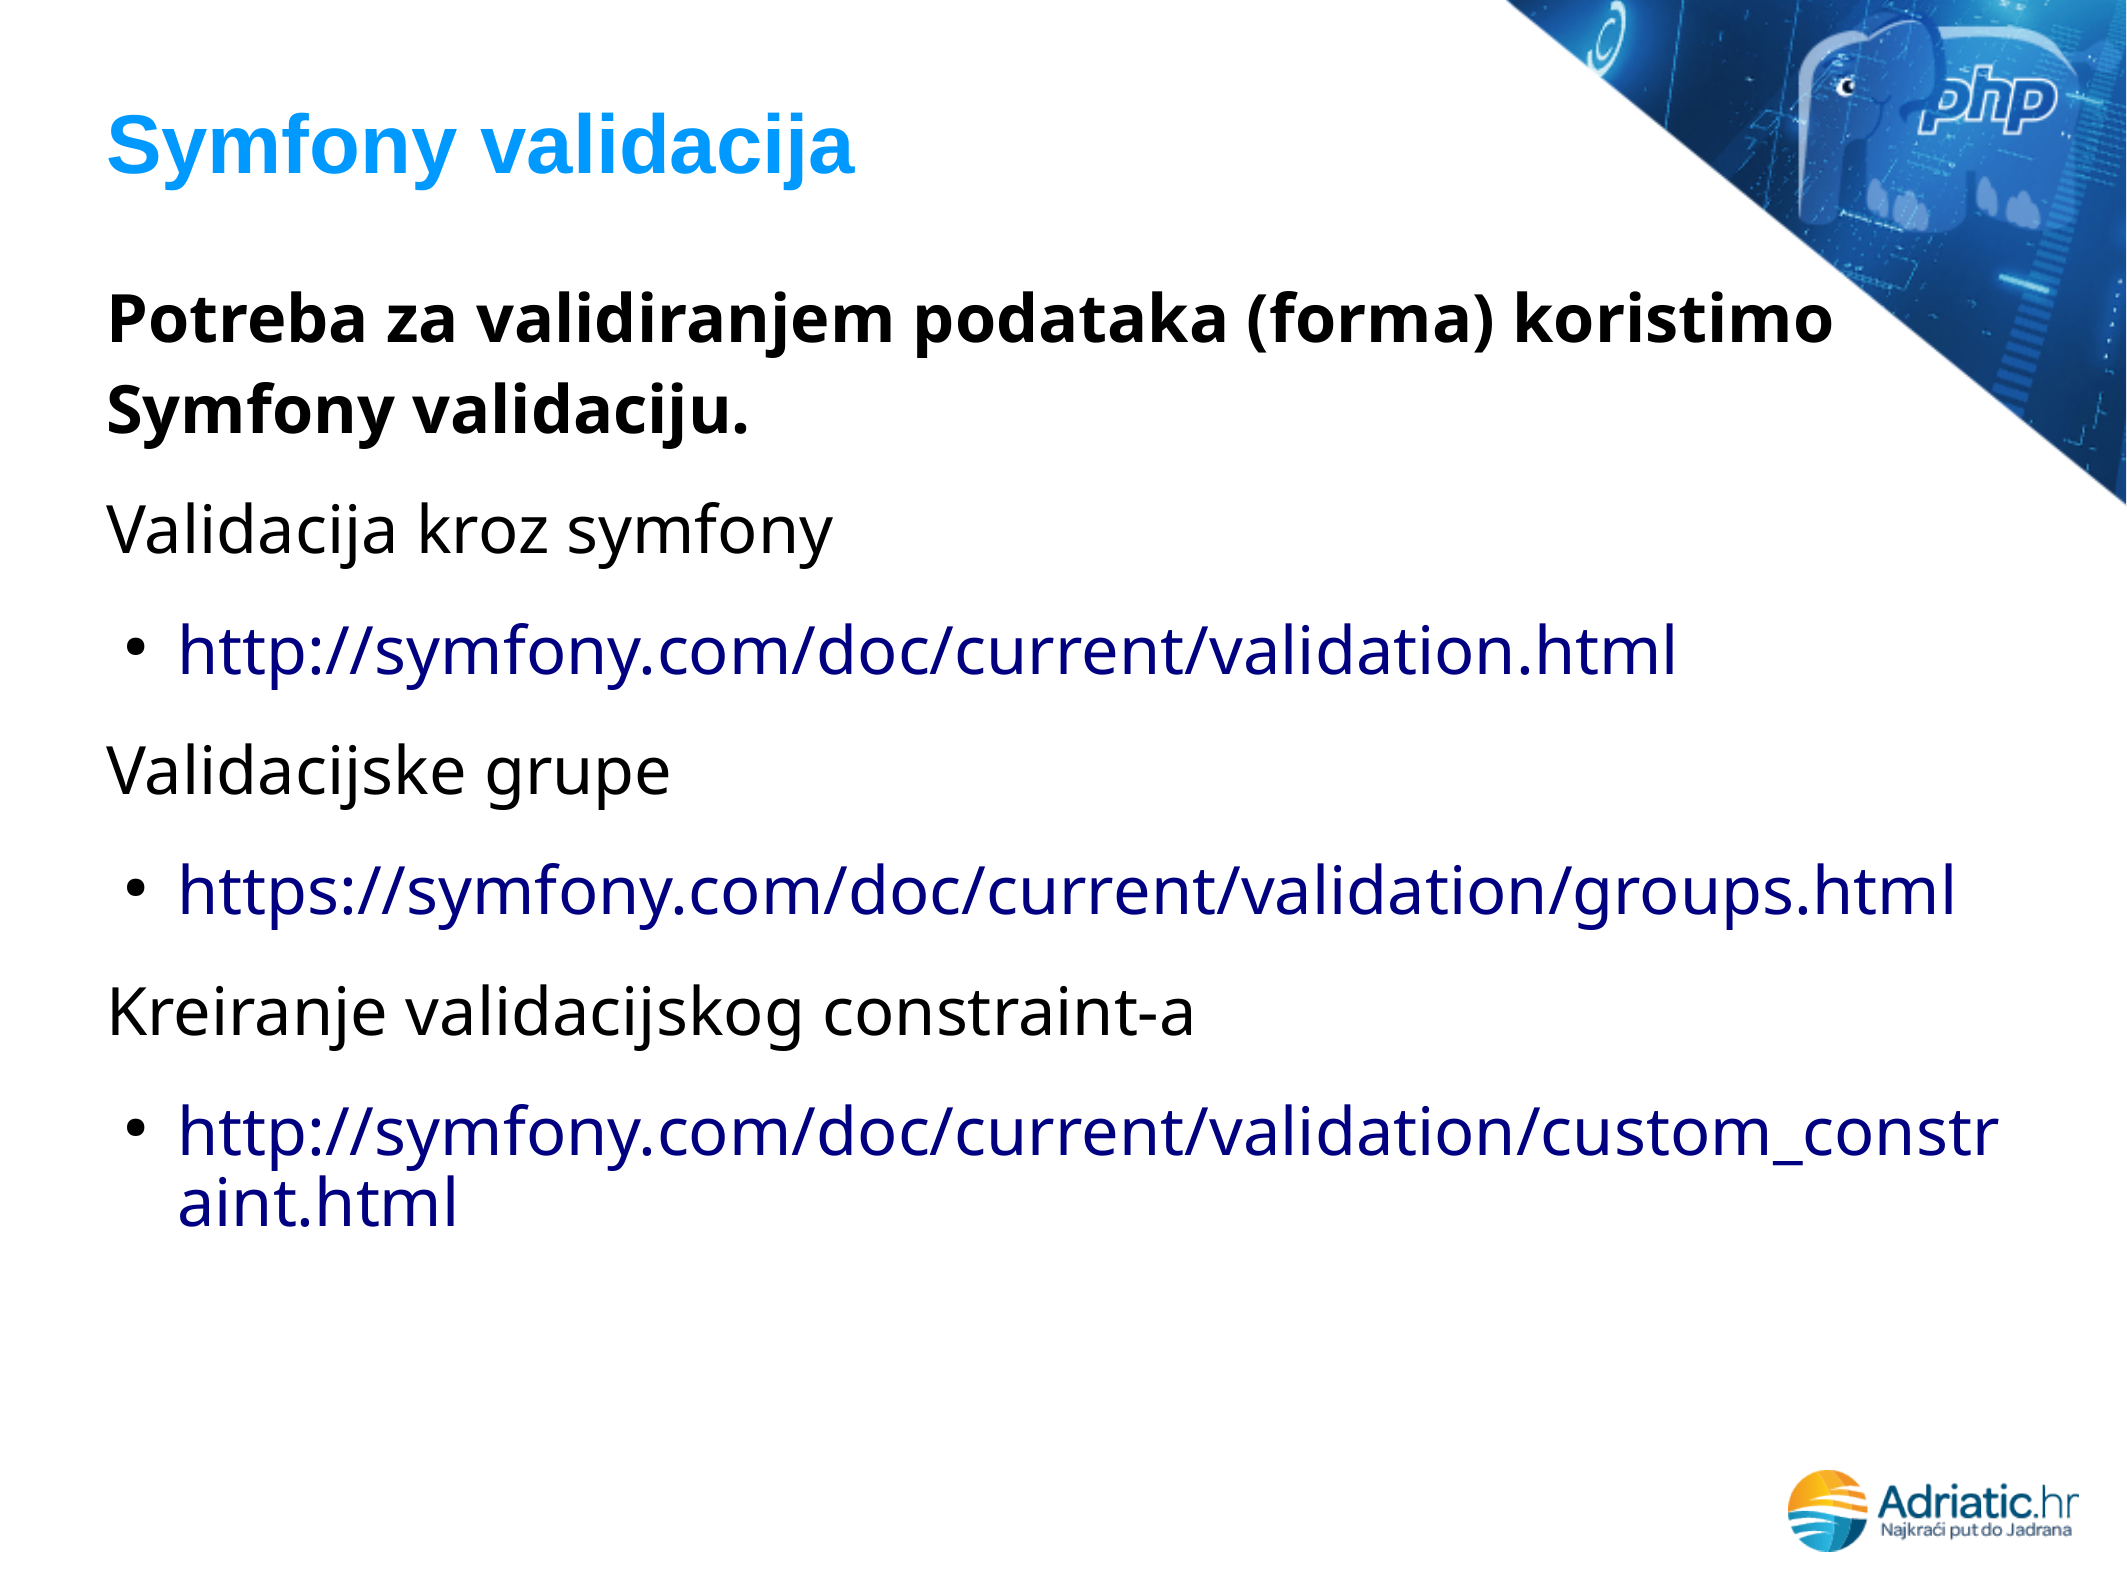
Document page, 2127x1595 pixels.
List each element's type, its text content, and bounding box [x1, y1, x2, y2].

picture [1505, 0, 2127, 625]
title Symfony validacija [106, 70, 1630, 219]
list Potreba za validiranjem podataka (forma) koristimo Symfony validaciju. Validacija kroz symfony http://symfony.com/doc/current/validation.html Validacijske grupe https://symfony.com/doc/current/validation/groups.html Kreiranje validacijskog constraint-a http://symfony.com/doc/current/validation/custom_constraint.html [106, 271, 2020, 1453]
picture [1788, 1470, 2079, 1552]
